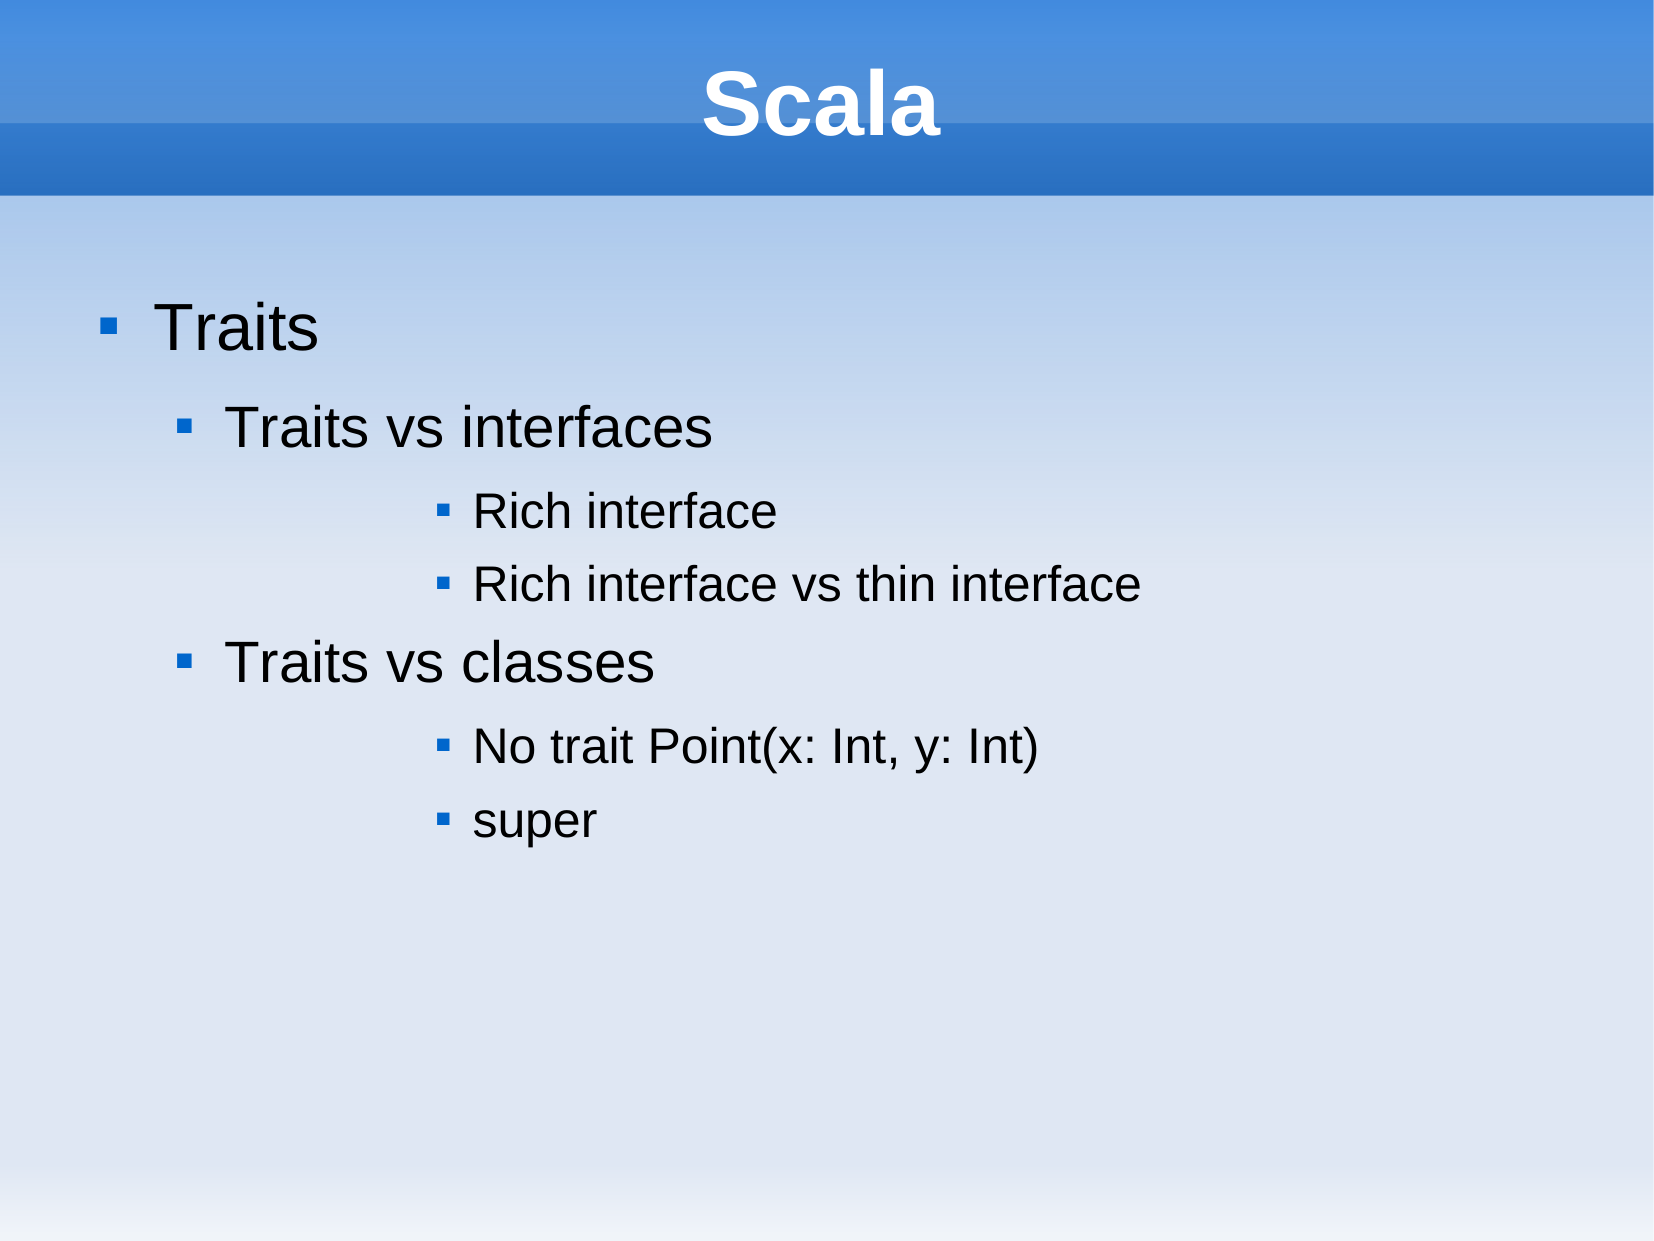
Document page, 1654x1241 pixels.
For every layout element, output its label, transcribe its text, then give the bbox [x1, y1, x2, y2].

picture [0, 0, 1654, 1241]
title Scala [76, 0, 1565, 208]
list Traits Traits vs interfaces Rich interface Rich interface vs thin interface Traits vs classes No trait Point(x: Int, y: Int) super [82, 290, 1571, 1109]
